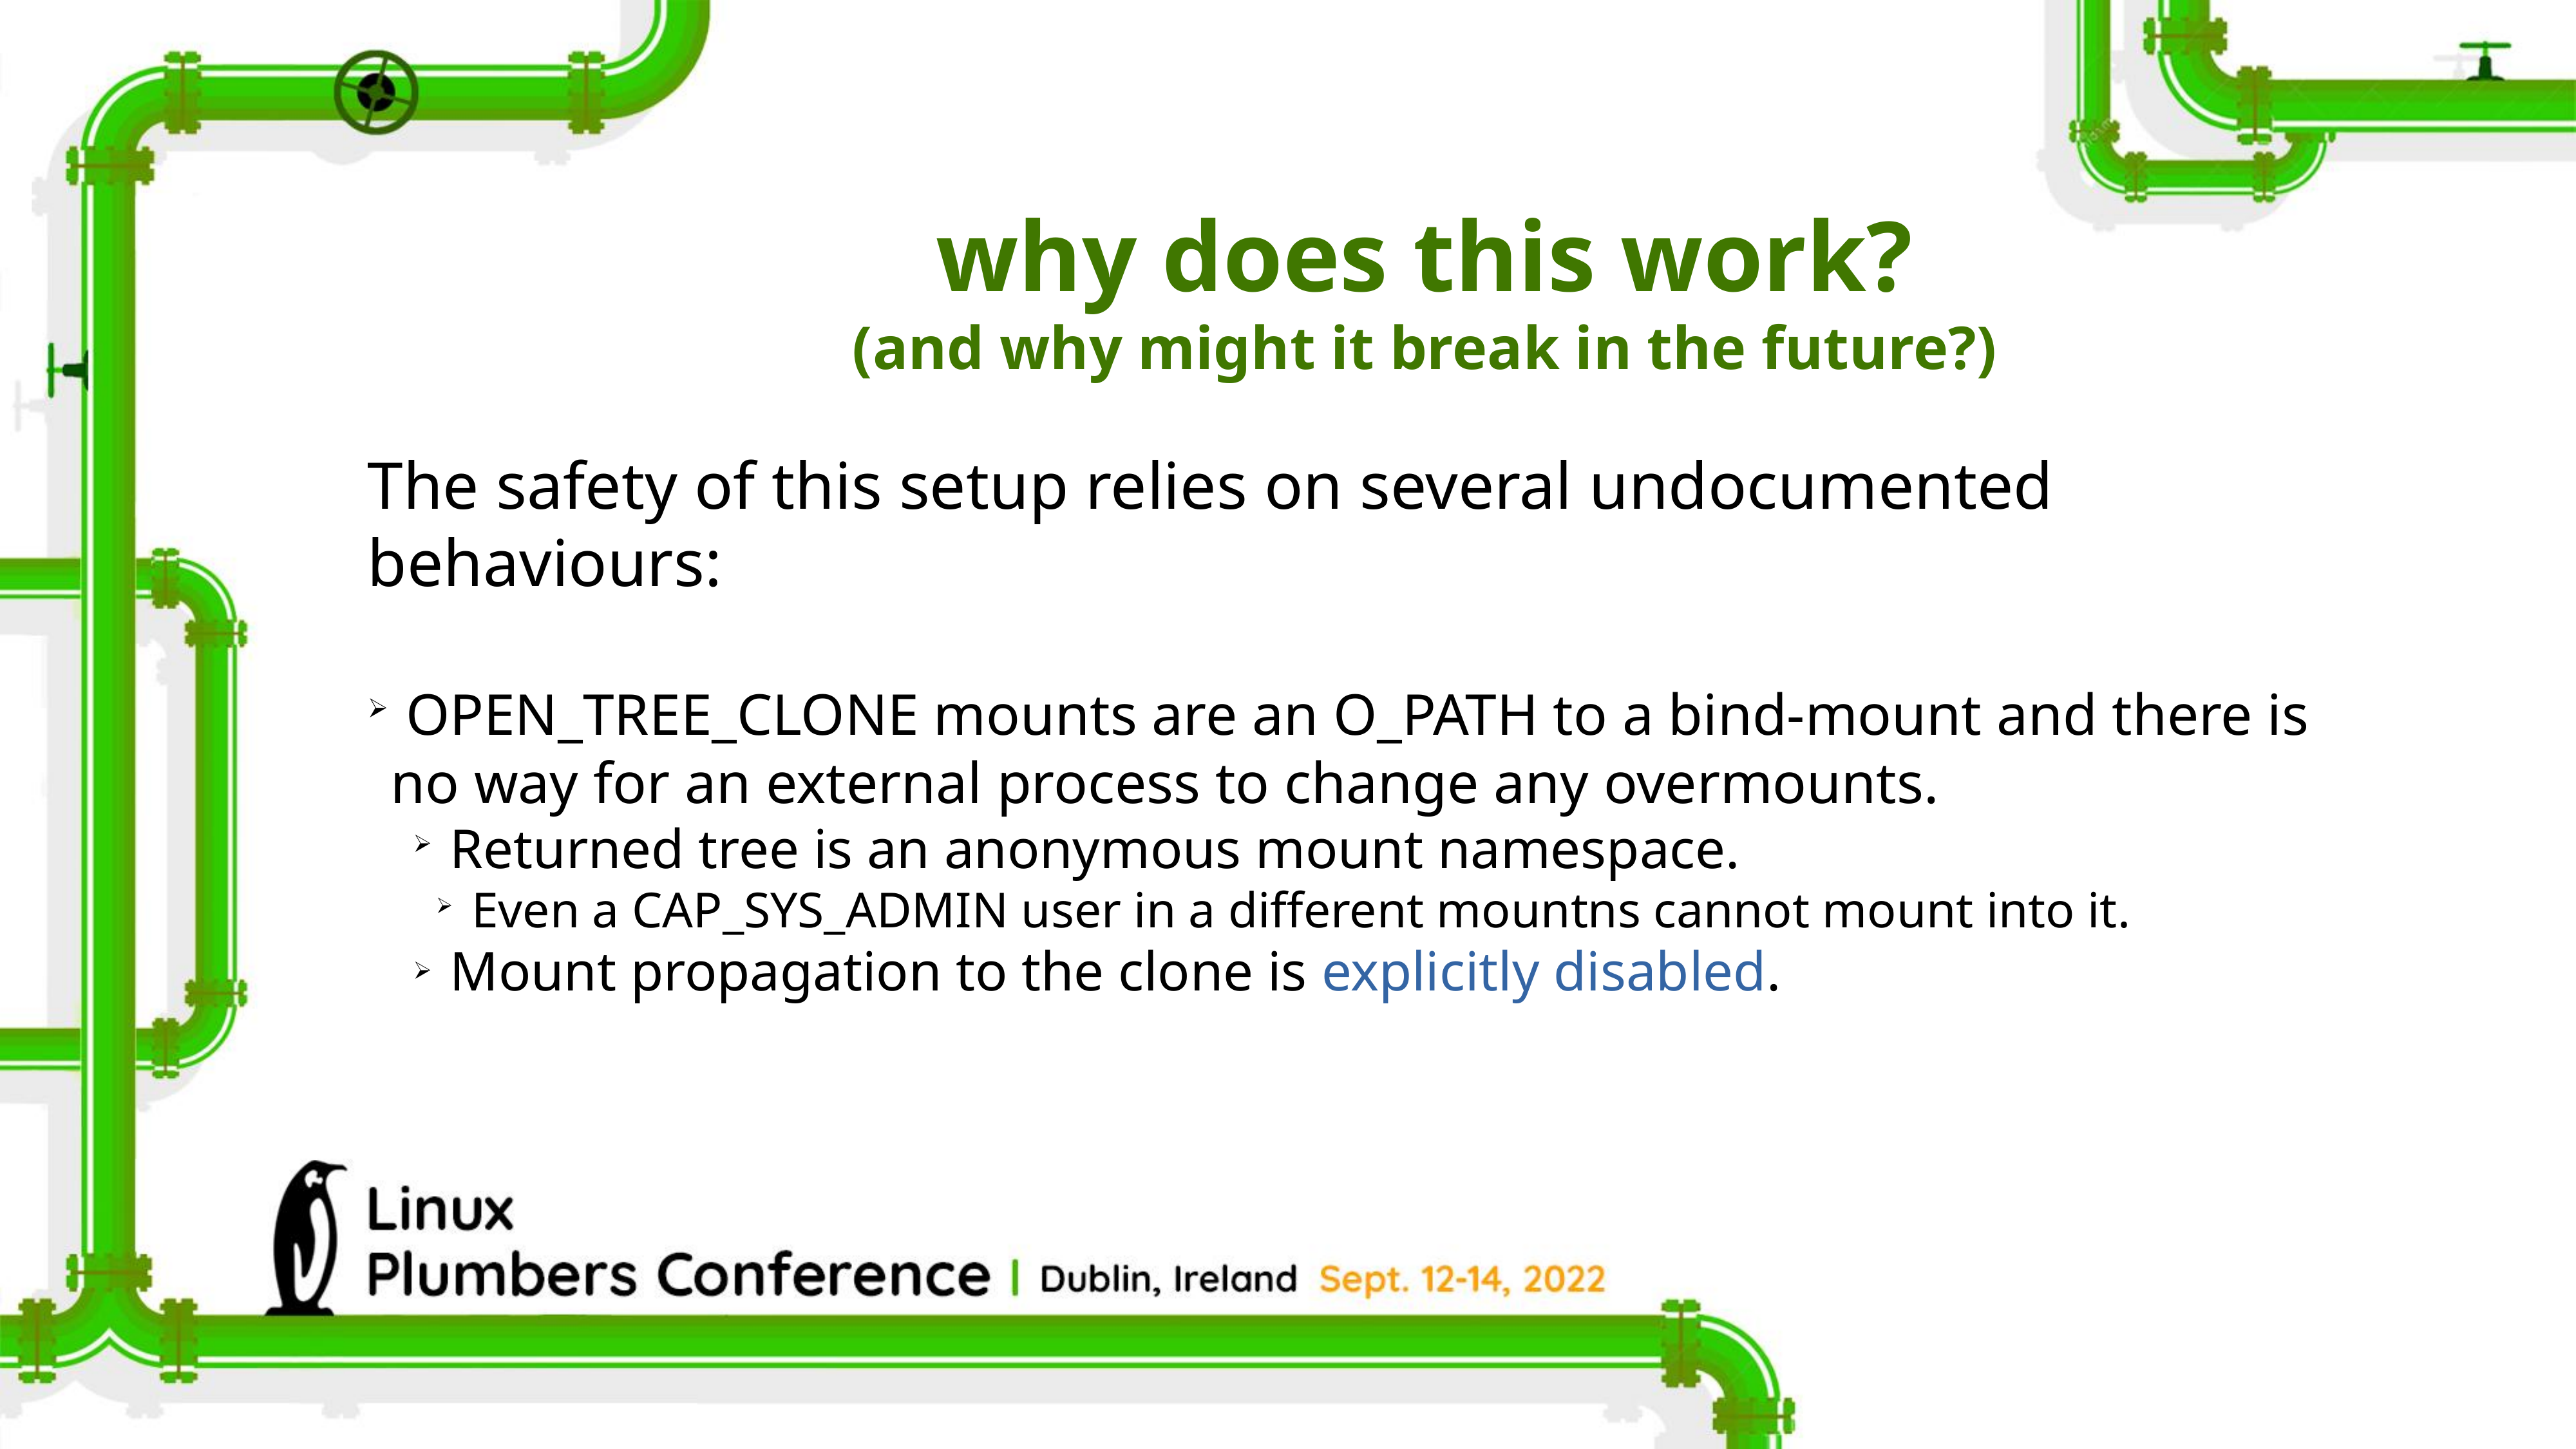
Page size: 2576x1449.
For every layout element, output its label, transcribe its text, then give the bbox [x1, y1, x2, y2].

text_box why does this work? (and why might it break in the future?) [362, 189, 2488, 464]
picture [0, 0, 2576, 1449]
text_box The safety of this setup relies on several undocumented behaviours: OPEN_TREE_CLONE mounts are an O_PATH to a bind-mount and there is no way for an external process to change any overmounts. Returned tree is an anonymous mount namespace. Even a CAP_SYS_ADMIN user in a different mountns cannot mount into it. Mount propagation to the clone is explicitly disabled. [362, 464, 2316, 1016]
